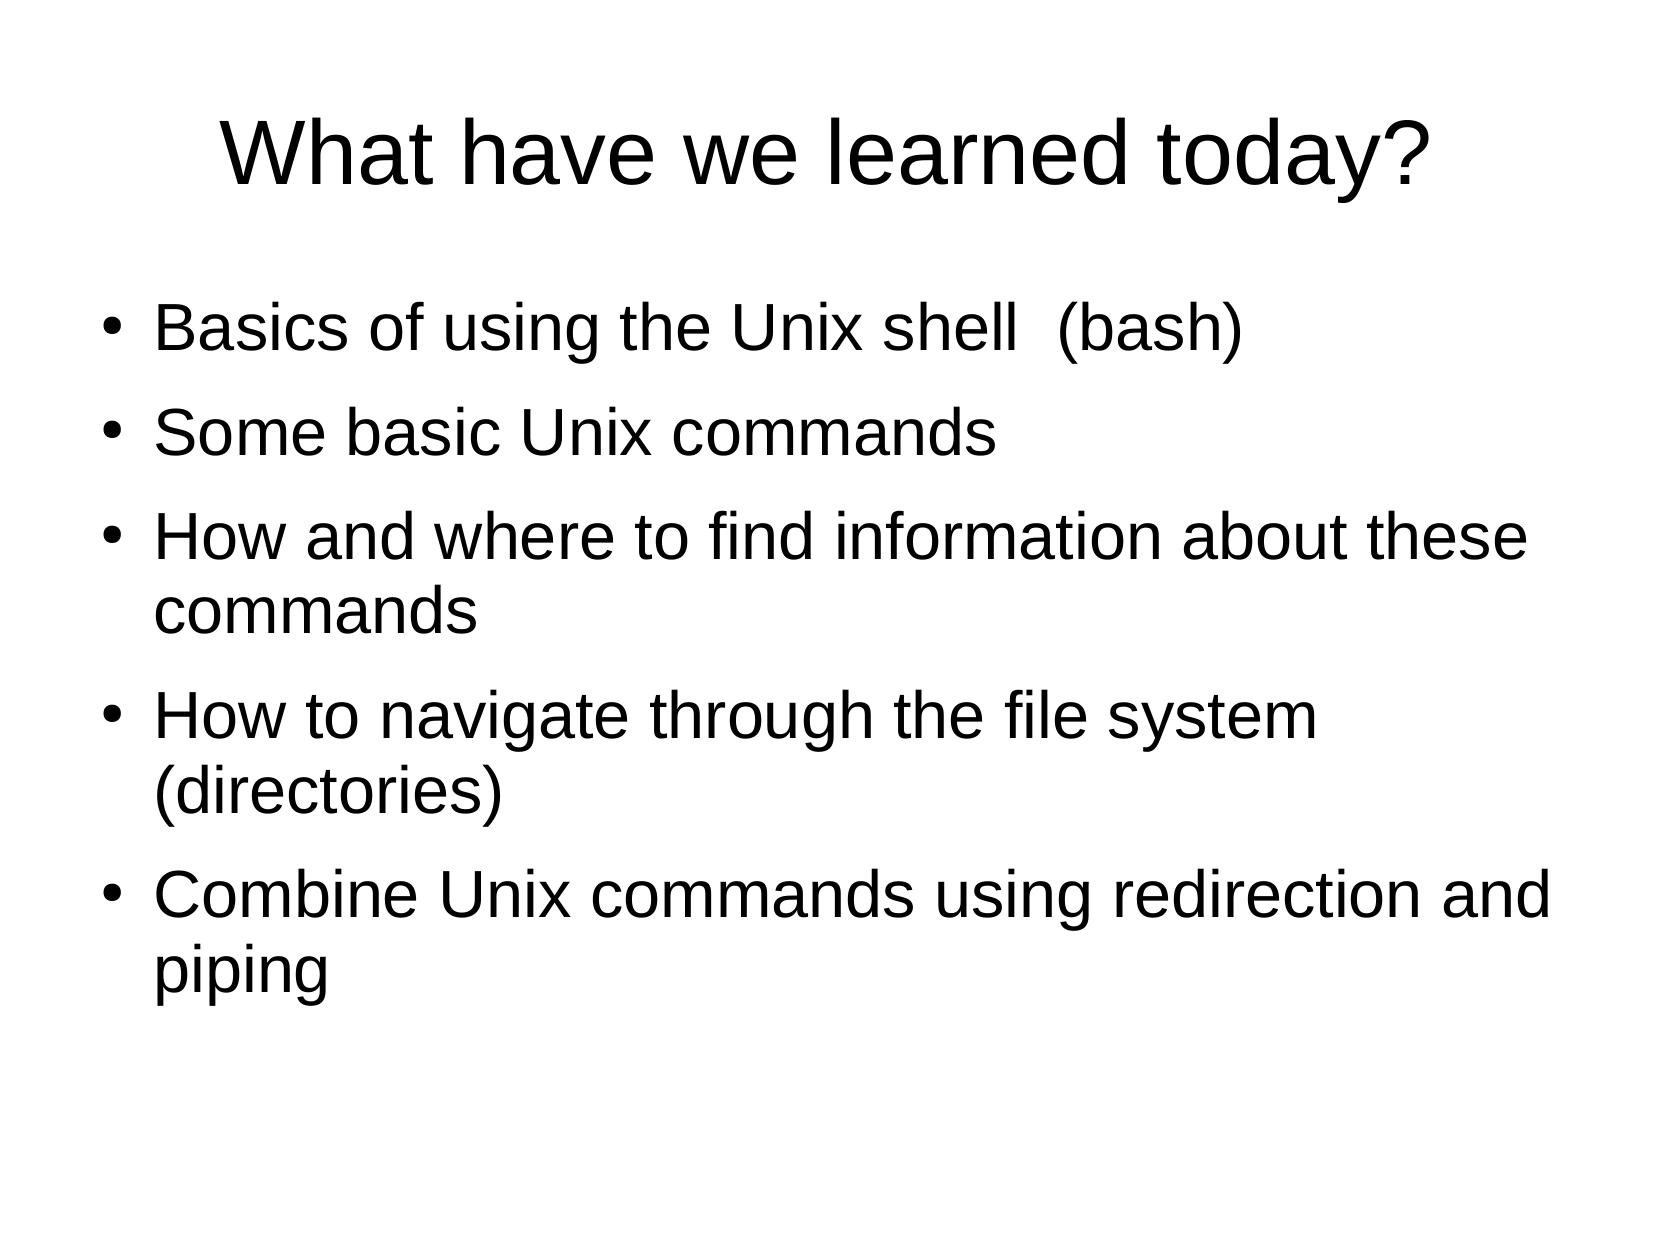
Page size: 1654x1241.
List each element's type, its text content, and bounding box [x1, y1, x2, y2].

title What have we learned today? [82, 49, 1571, 257]
list Basics of using the Unix shell (bash) Some basic Unix commands How and where to find information about these commands How to navigate through the file system (directories) Combine Unix commands using redirection and piping [82, 290, 1571, 1010]
